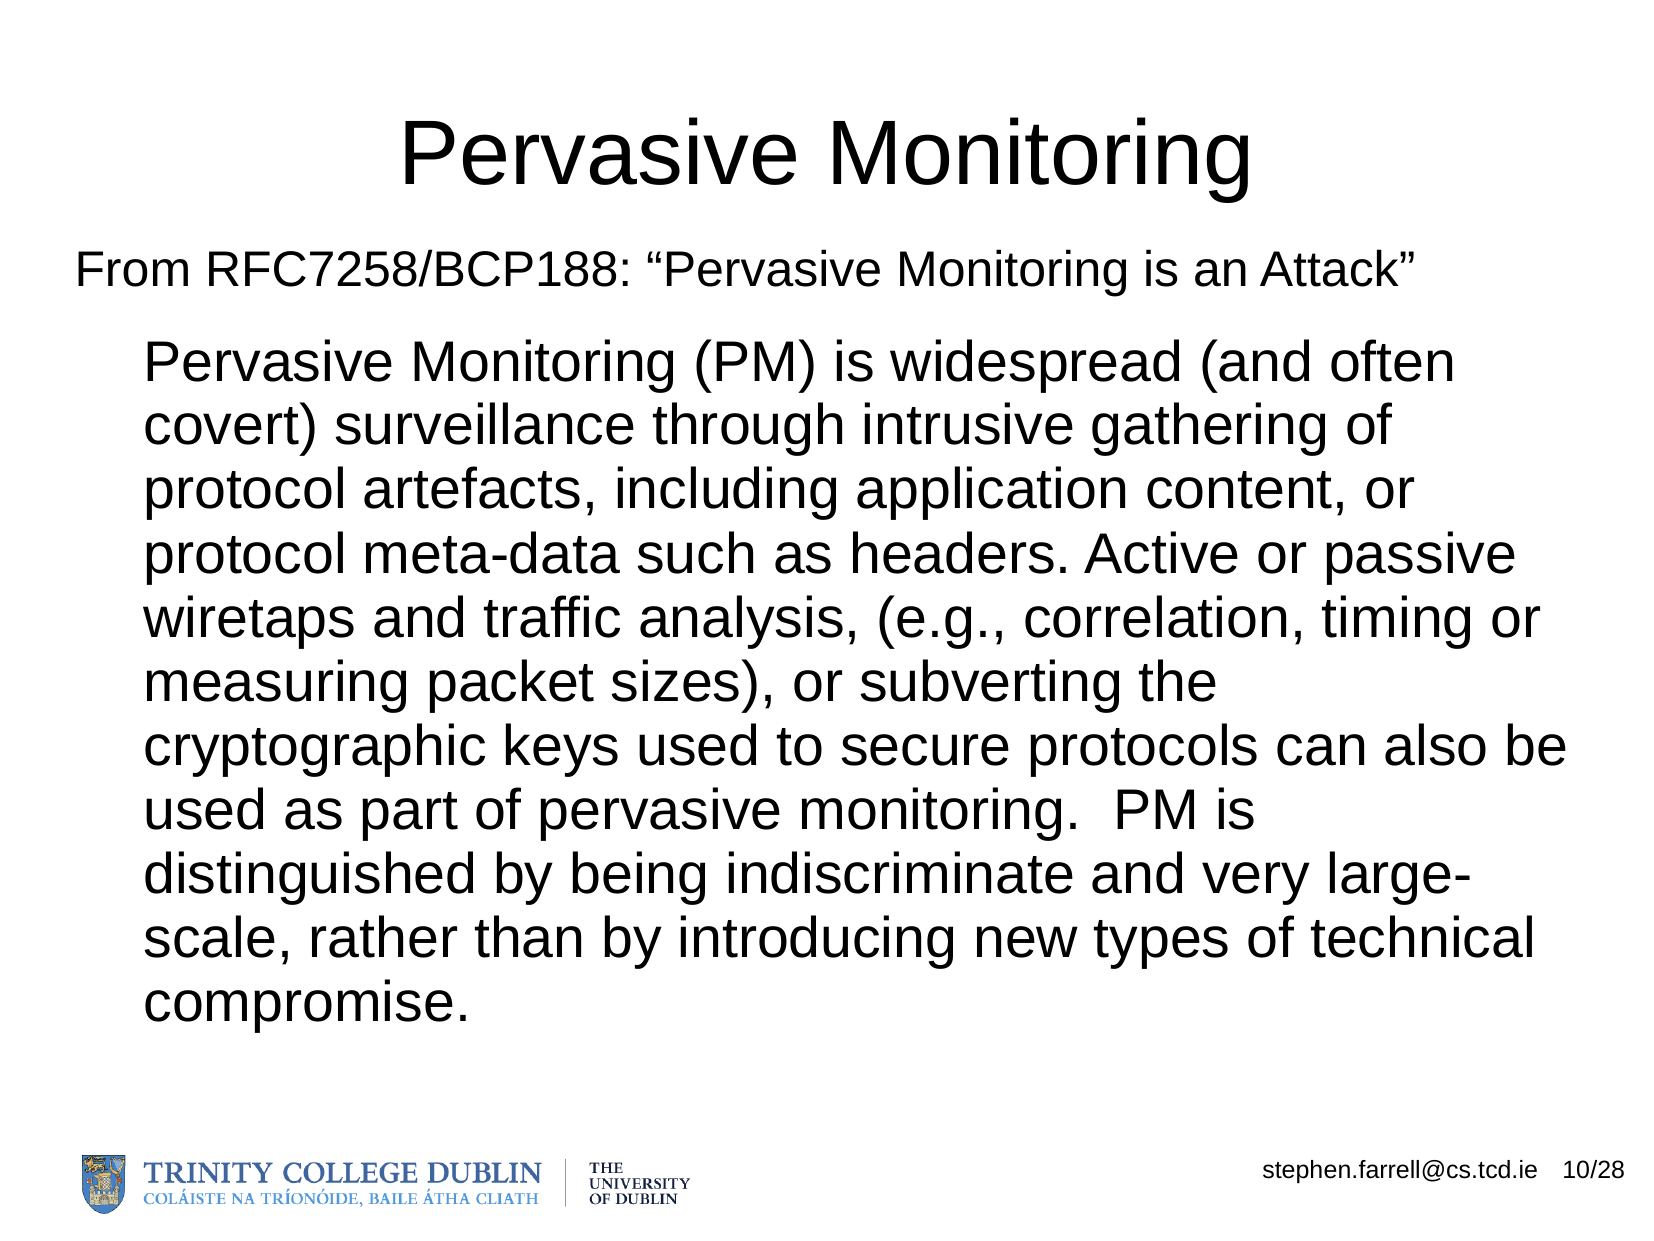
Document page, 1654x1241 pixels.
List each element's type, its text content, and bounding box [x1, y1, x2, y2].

title Pervasive Monitoring [82, 49, 1571, 257]
picture [82, 1155, 694, 1214]
text_box From RFC7258/BCP188: “Pervasive Monitoring is an Attack” [59, 234, 1432, 306]
list Pervasive Monitoring (PM) is widespread (and often covert) surveillance through intrusive gathering of protocol artefacts, including application content, or protocol meta-data such as headers. Active or passive wiretaps and traffic analysis, (e.g., correlation, timing or measuring packet sizes), or subverting the cryptographic keys used to secure protocols can also be used as part of pervasive monitoring. PM is distinguished by being indiscriminate and very large-scale, rather than by introducing new types of technical compromise. [82, 329, 1571, 1049]
